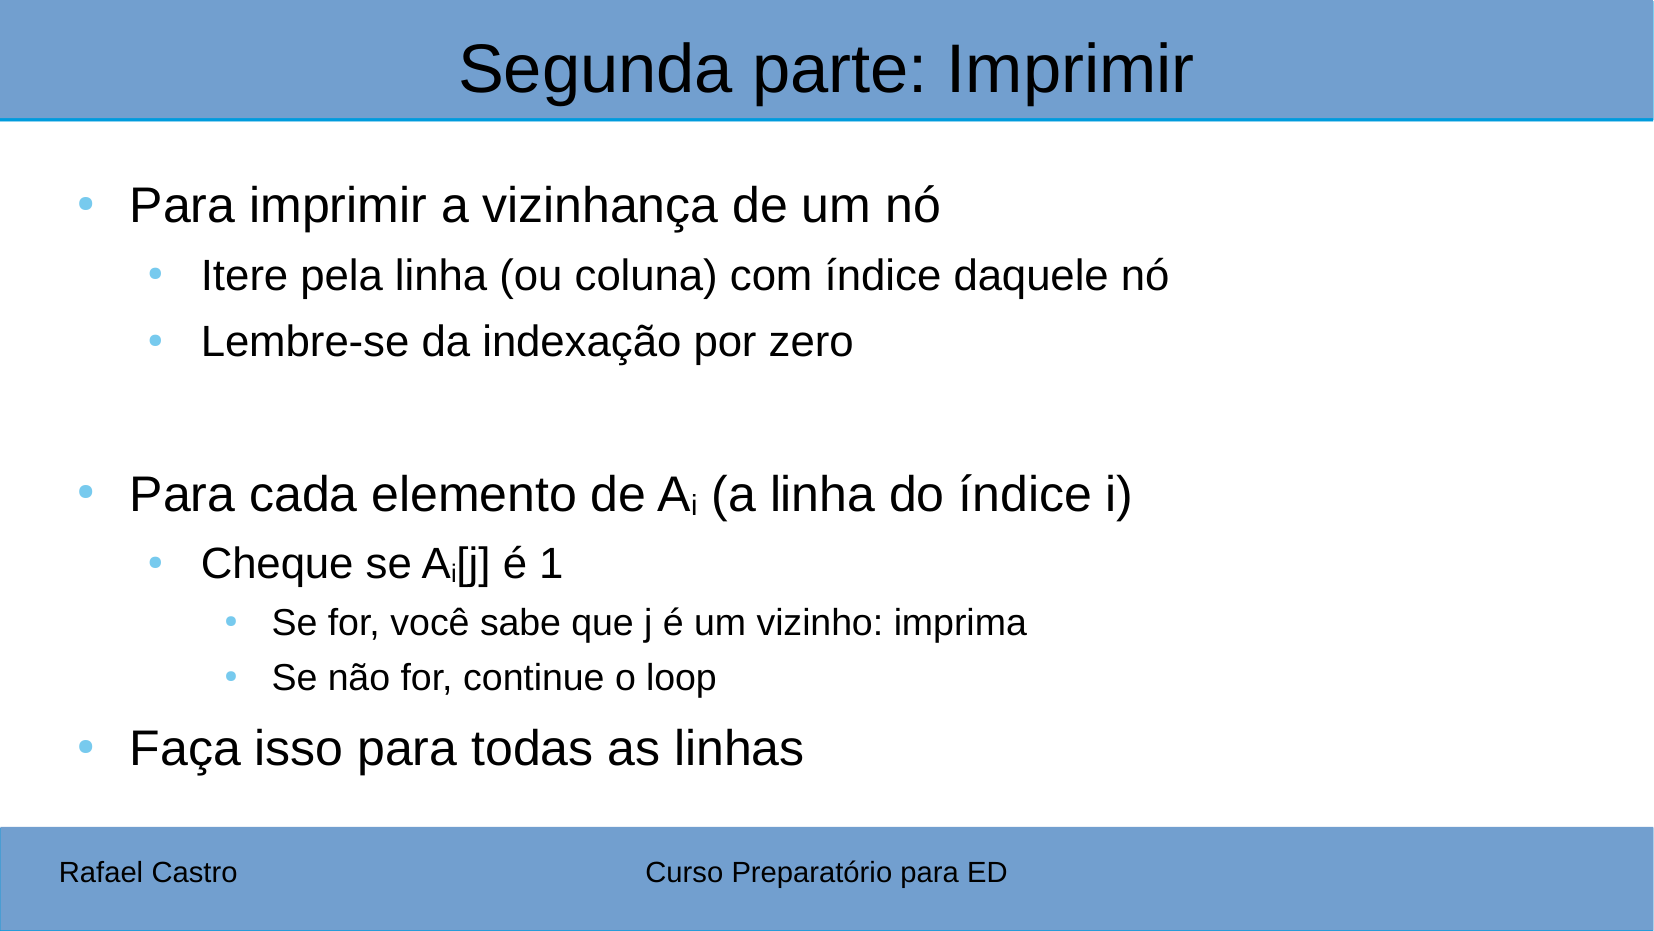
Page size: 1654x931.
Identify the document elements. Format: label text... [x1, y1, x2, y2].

list Para imprimir a vizinhança de um nó Itere pela linha (ou coluna) com índice daquele nó Lembre-se da indexação por zero Para cada elemento de Ai (a linha do índice i) Cheque se Ai[j] é 1 Se for, você sabe que j é um vizinho: imprima Se não for, continue o loop Faça isso para todas as linhas [59, 177, 1595, 768]
title Segunda parte: Imprimir [59, 29, 1595, 108]
